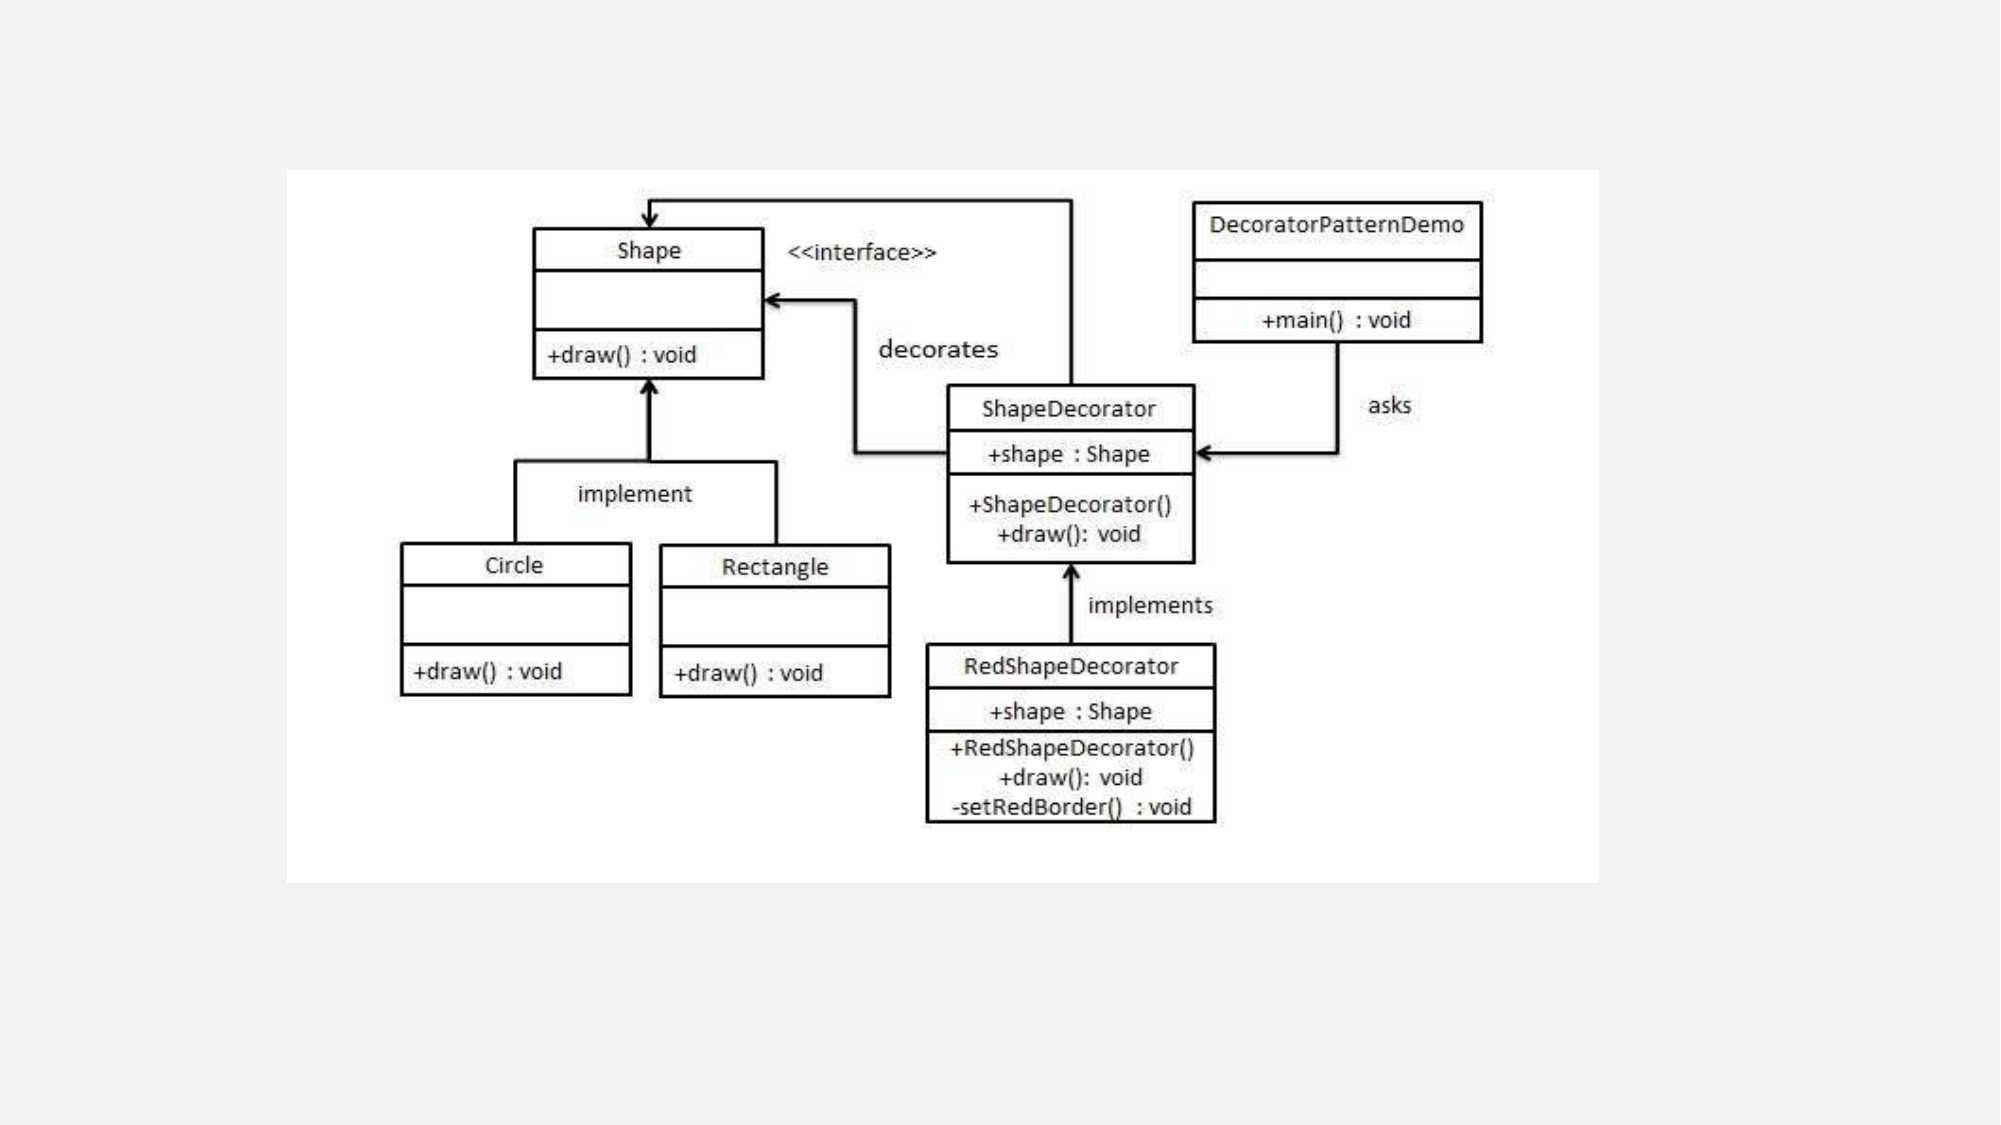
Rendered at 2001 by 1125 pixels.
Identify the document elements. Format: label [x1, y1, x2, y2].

picture [287, 170, 1599, 883]
